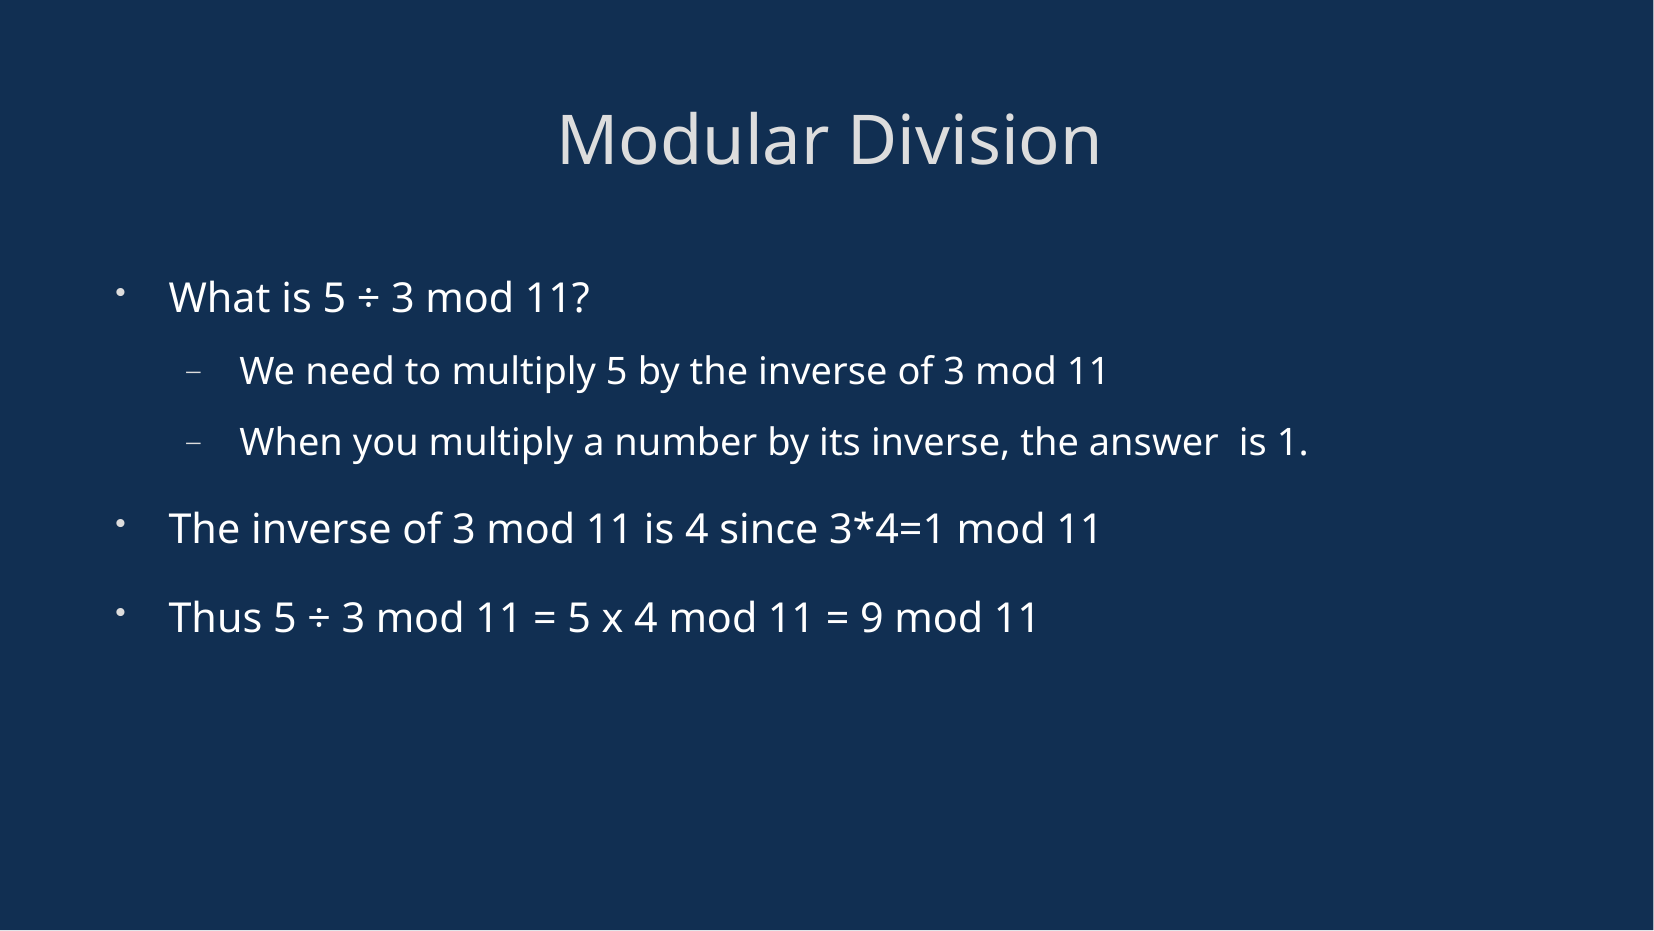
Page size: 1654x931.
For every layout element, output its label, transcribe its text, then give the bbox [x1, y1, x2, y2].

title Modular Division [97, 56, 1563, 220]
list What is 5 ÷ 3 mod 11? We need to multiply 5 by the inverse of 3 mod 11 When you multiply a number by its inverse, the answer is 1. The inverse of 3 mod 11 is 4 since 3*4=1 mod 11 Thus 5 ÷ 3 mod 11 = 5 x 4 mod 11 = 9 mod 11 [97, 268, 1563, 806]
